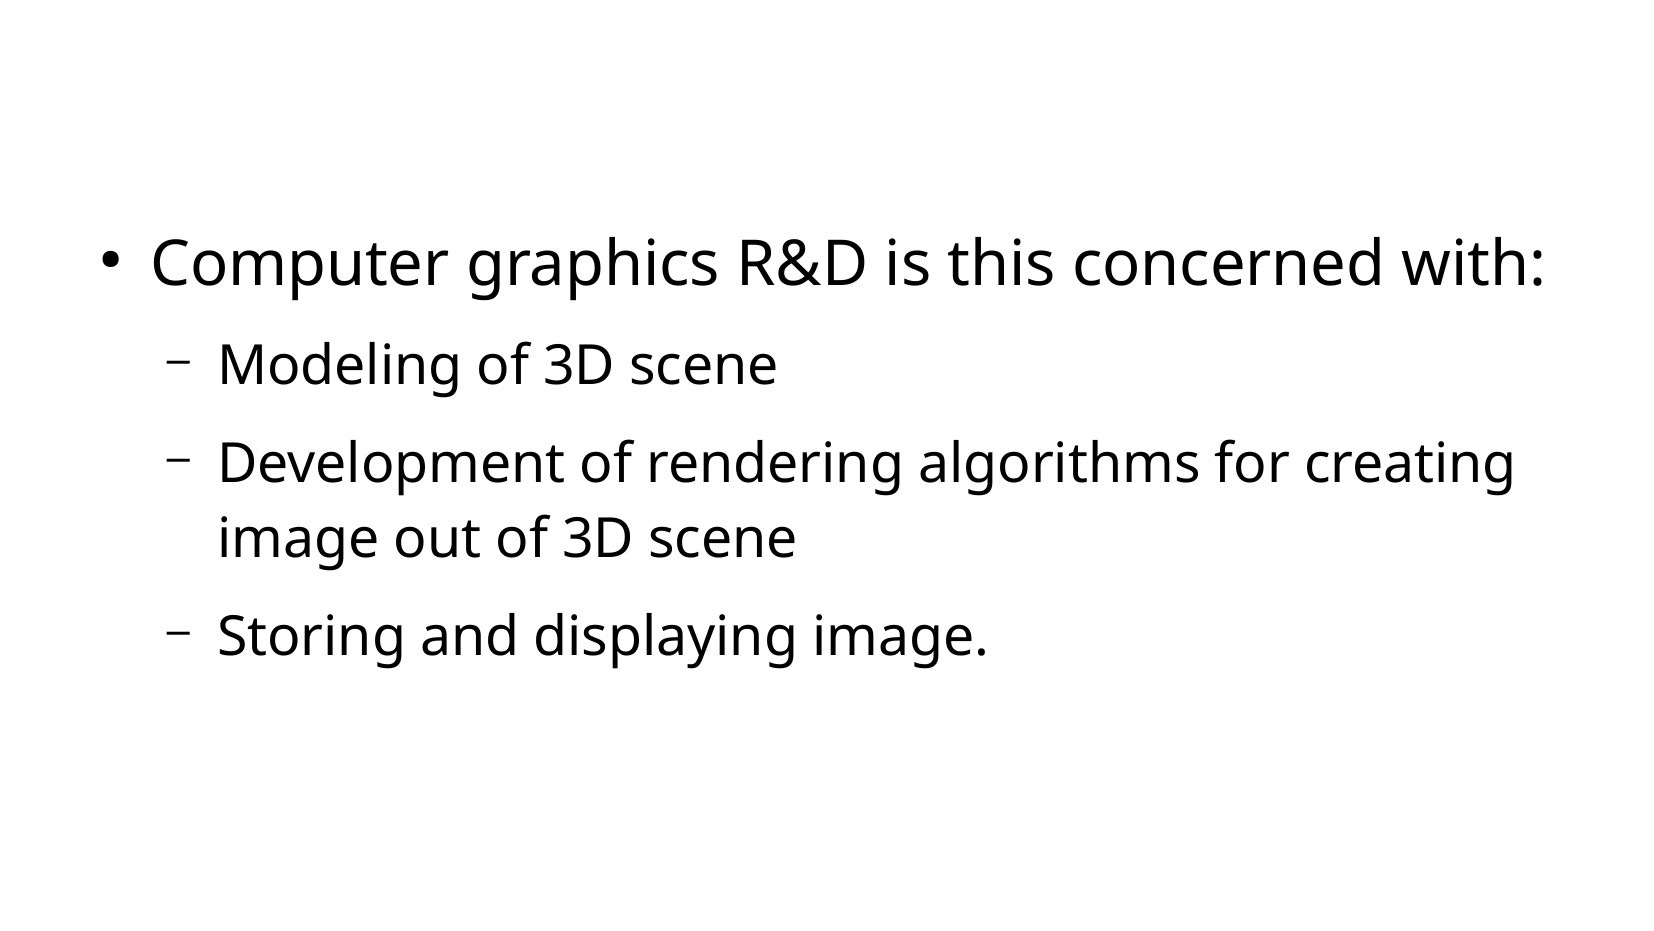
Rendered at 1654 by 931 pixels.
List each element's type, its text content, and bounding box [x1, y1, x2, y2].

list Computer graphics R&D is this concerned with: Modeling of 3D scene Development of rendering algorithms for creating image out of 3D scene Storing and displaying image. [82, 217, 1571, 758]
